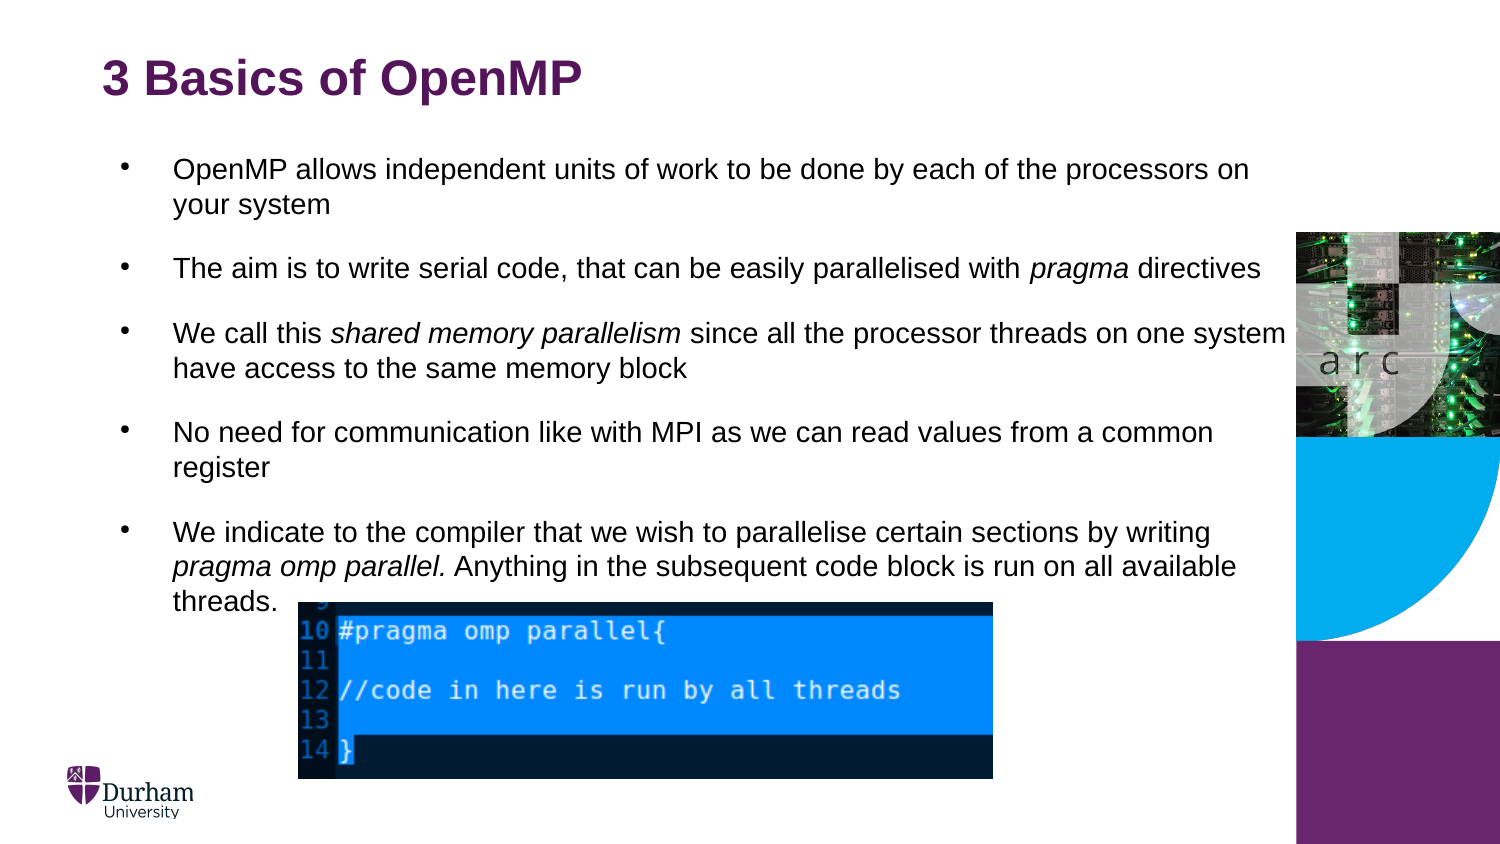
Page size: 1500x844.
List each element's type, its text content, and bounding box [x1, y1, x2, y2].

text_box [1296, 640, 1500, 844]
picture [67, 766, 193, 819]
picture [1332, 467, 1500, 640]
picture [298, 602, 993, 779]
list OpenMP allows independent units of work to be done by each of the processors on your system The aim is to write serial code, that can be easily parallelised with pragma directives We call this shared memory parallelism since all the processor threads on one system have access to the same memory block No need for communication like with MPI as we can read values from a common register We indicate to the compiler that we wish to parallelise certain sections by writing pragma omp parallel. Anything in the subsequent code block is run on all available threads. [101, 150, 1297, 488]
picture [1296, 232, 1500, 436]
title 3 Basics of OpenMP [101, 45, 1399, 187]
